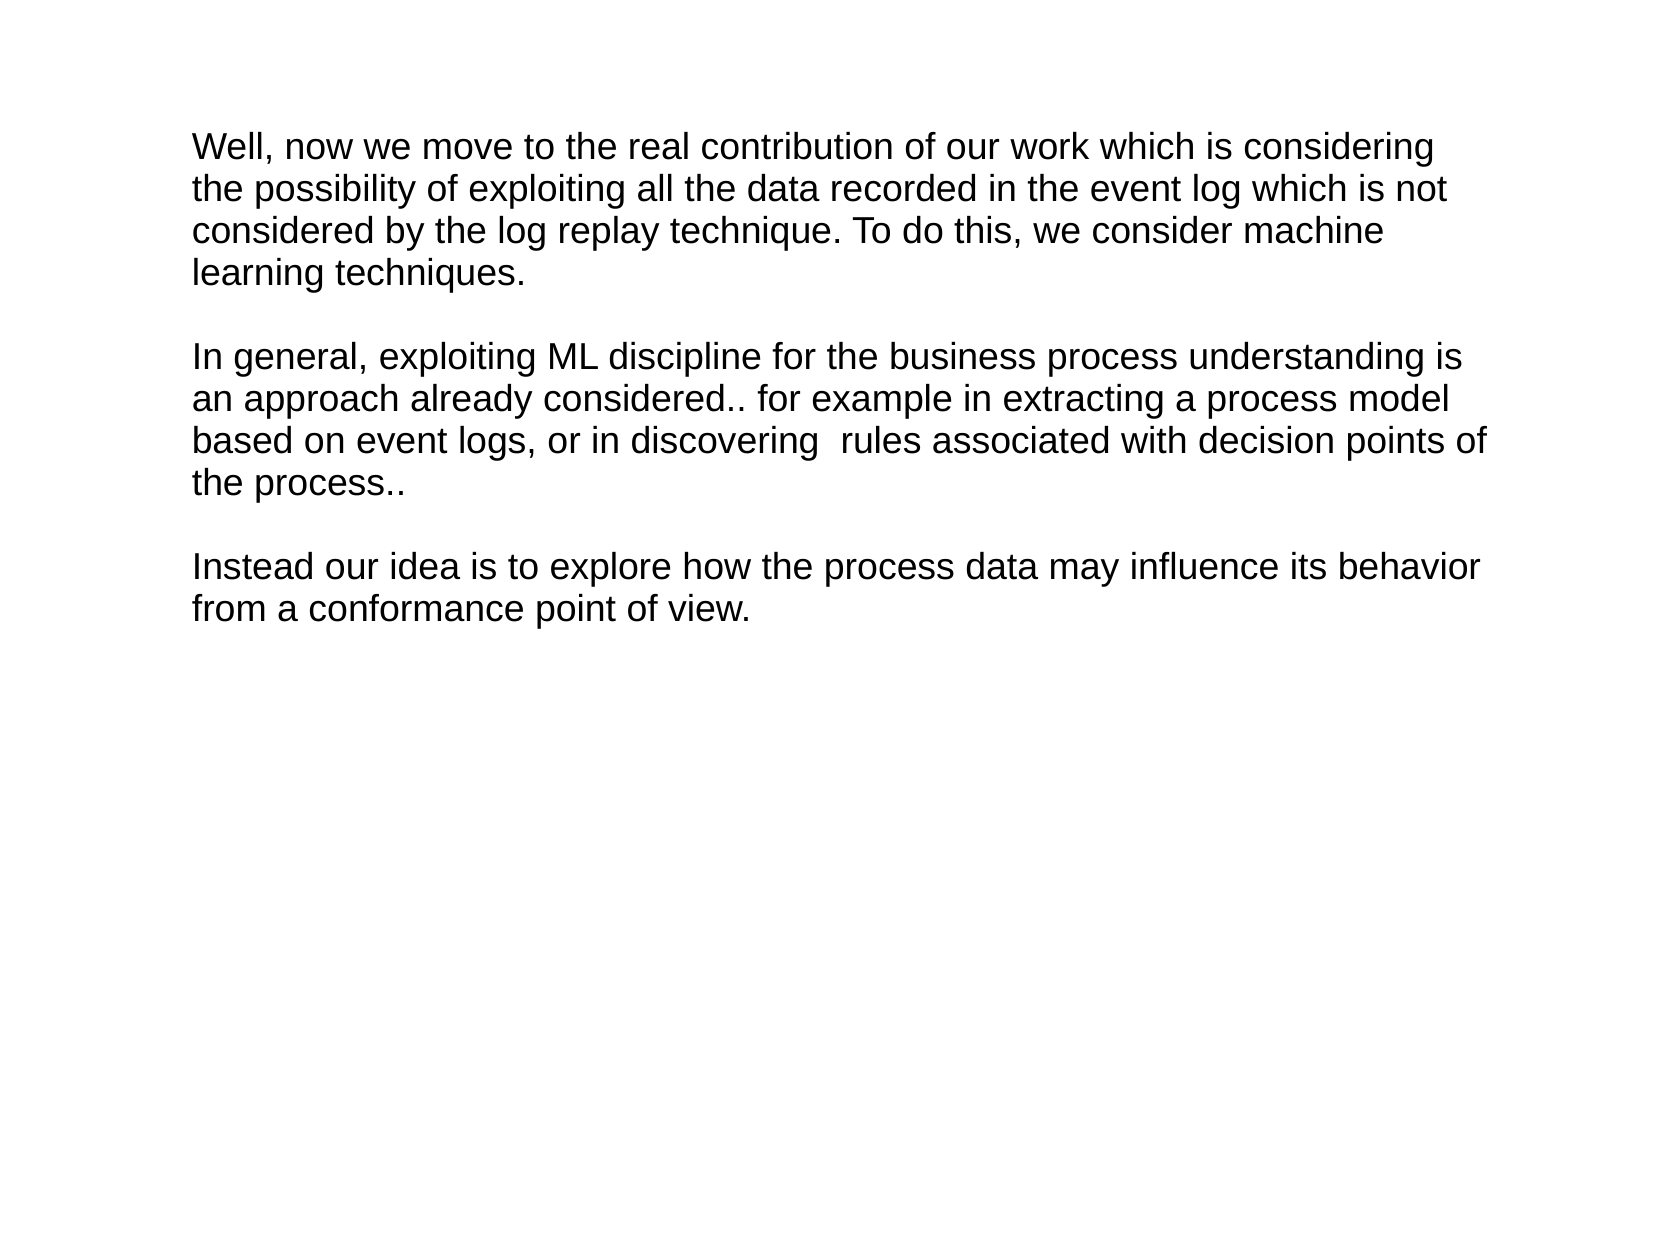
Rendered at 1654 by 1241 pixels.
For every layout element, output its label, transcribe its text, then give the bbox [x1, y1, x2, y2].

text_box Well, now we move to the real contribution of our work which is considering the possibility of exploiting all the data recorded in the event log which is not considered by the log replay technique. To do this, we consider machine learning techniques. In general, exploiting ML discipline for the business process understanding is an approach already considered.. for example in extracting a process model based on event logs, or in discovering rules associated with decision points of the process.. Instead our idea is to explore how the process data may influence its behavior from a conformance point of view. [177, 118, 1506, 721]
